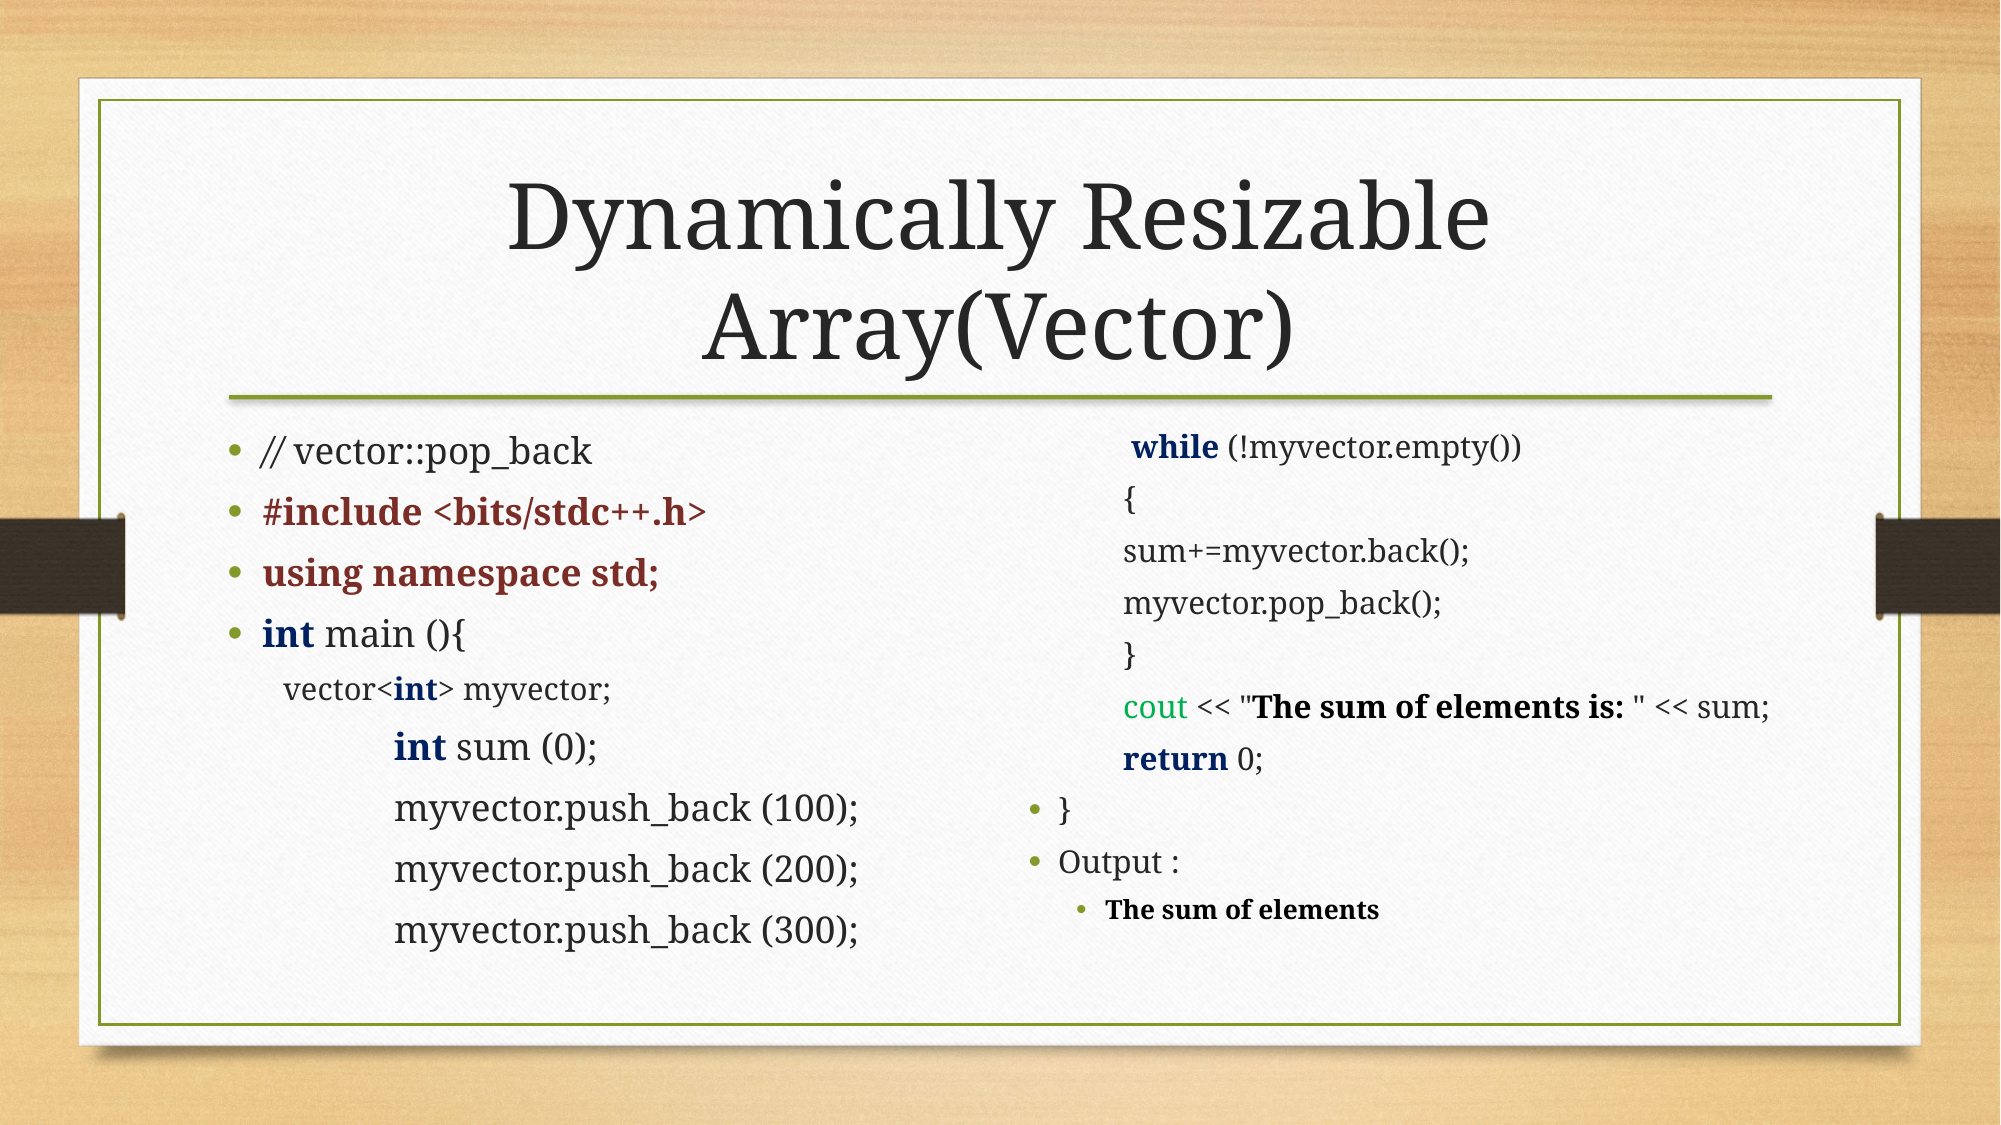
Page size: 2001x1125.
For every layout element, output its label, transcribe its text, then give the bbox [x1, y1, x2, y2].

picture [0, 0, 2001, 1125]
text_box // vector::pop_back #include <bits/stdc++.h> using namespace std; int main (){ vector<int> myvector; int sum (0); myvector.push_back (100); myvector.push_back (200); myvector.push_back (300); [212, 420, 987, 963]
text_box Dynamically Resizable Array(Vector) [212, 161, 1788, 375]
text_box while (!myvector.empty()) { sum+=myvector.back(); myvector.pop_back(); } cout << "The sum of elements is: " << sum; return 0; } Output : The sum of elements [1013, 420, 1788, 963]
